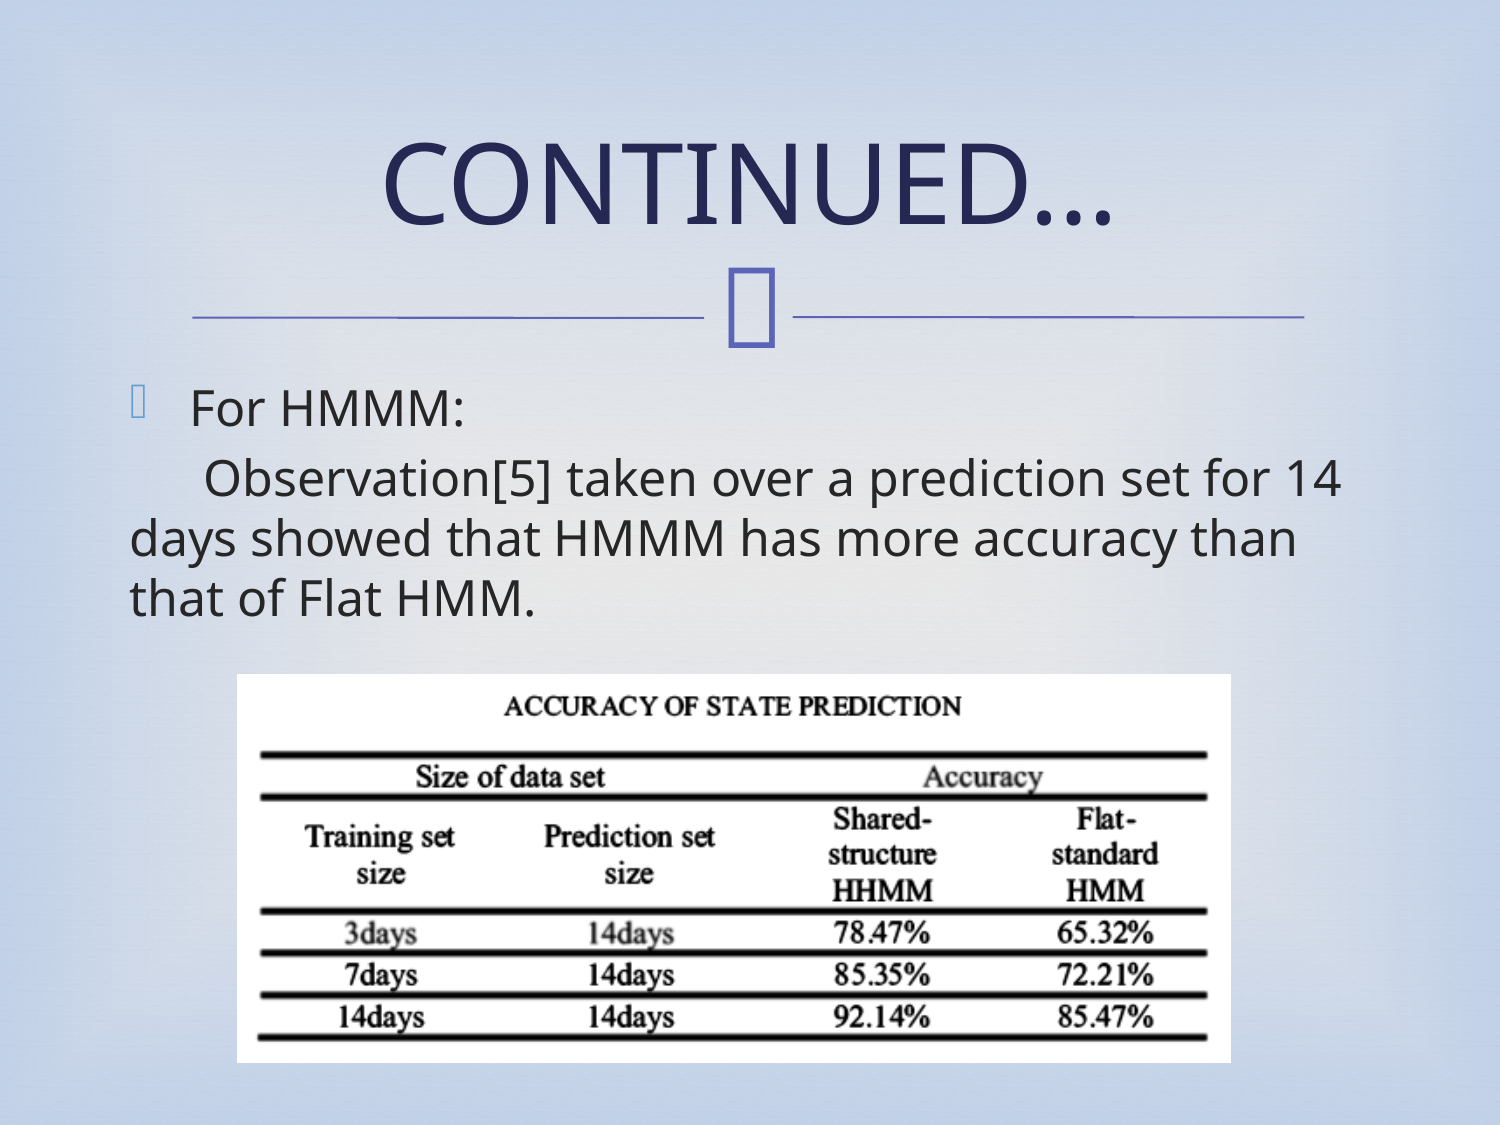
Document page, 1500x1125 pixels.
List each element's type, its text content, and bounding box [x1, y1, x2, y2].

list For HMMM: Observation[5] taken over a prediction set for 14 days showed that HMMM has more accuracy than that of Flat HMM. [114, 368, 1386, 650]
picture [0, 0, 1500, 1125]
title CONTINUED… [112, 93, 1386, 267]
